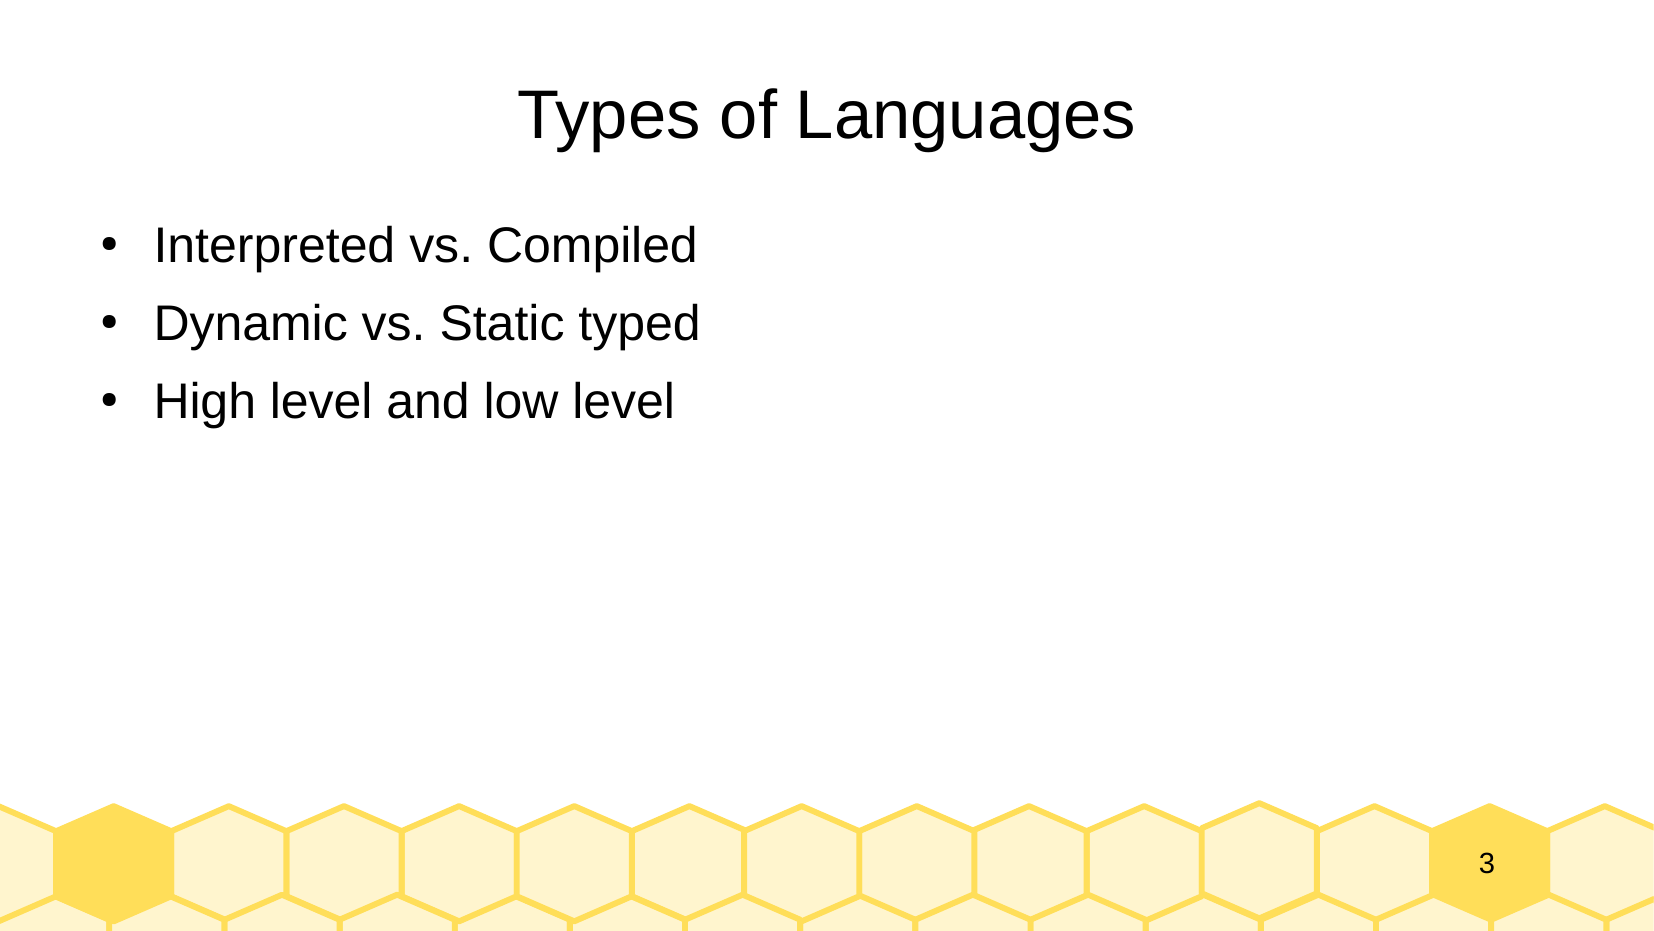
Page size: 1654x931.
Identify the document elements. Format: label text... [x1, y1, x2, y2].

list Interpreted vs. Compiled Dynamic vs. Static typed High level and low level [82, 217, 1571, 758]
title Types of Languages [82, 37, 1571, 193]
